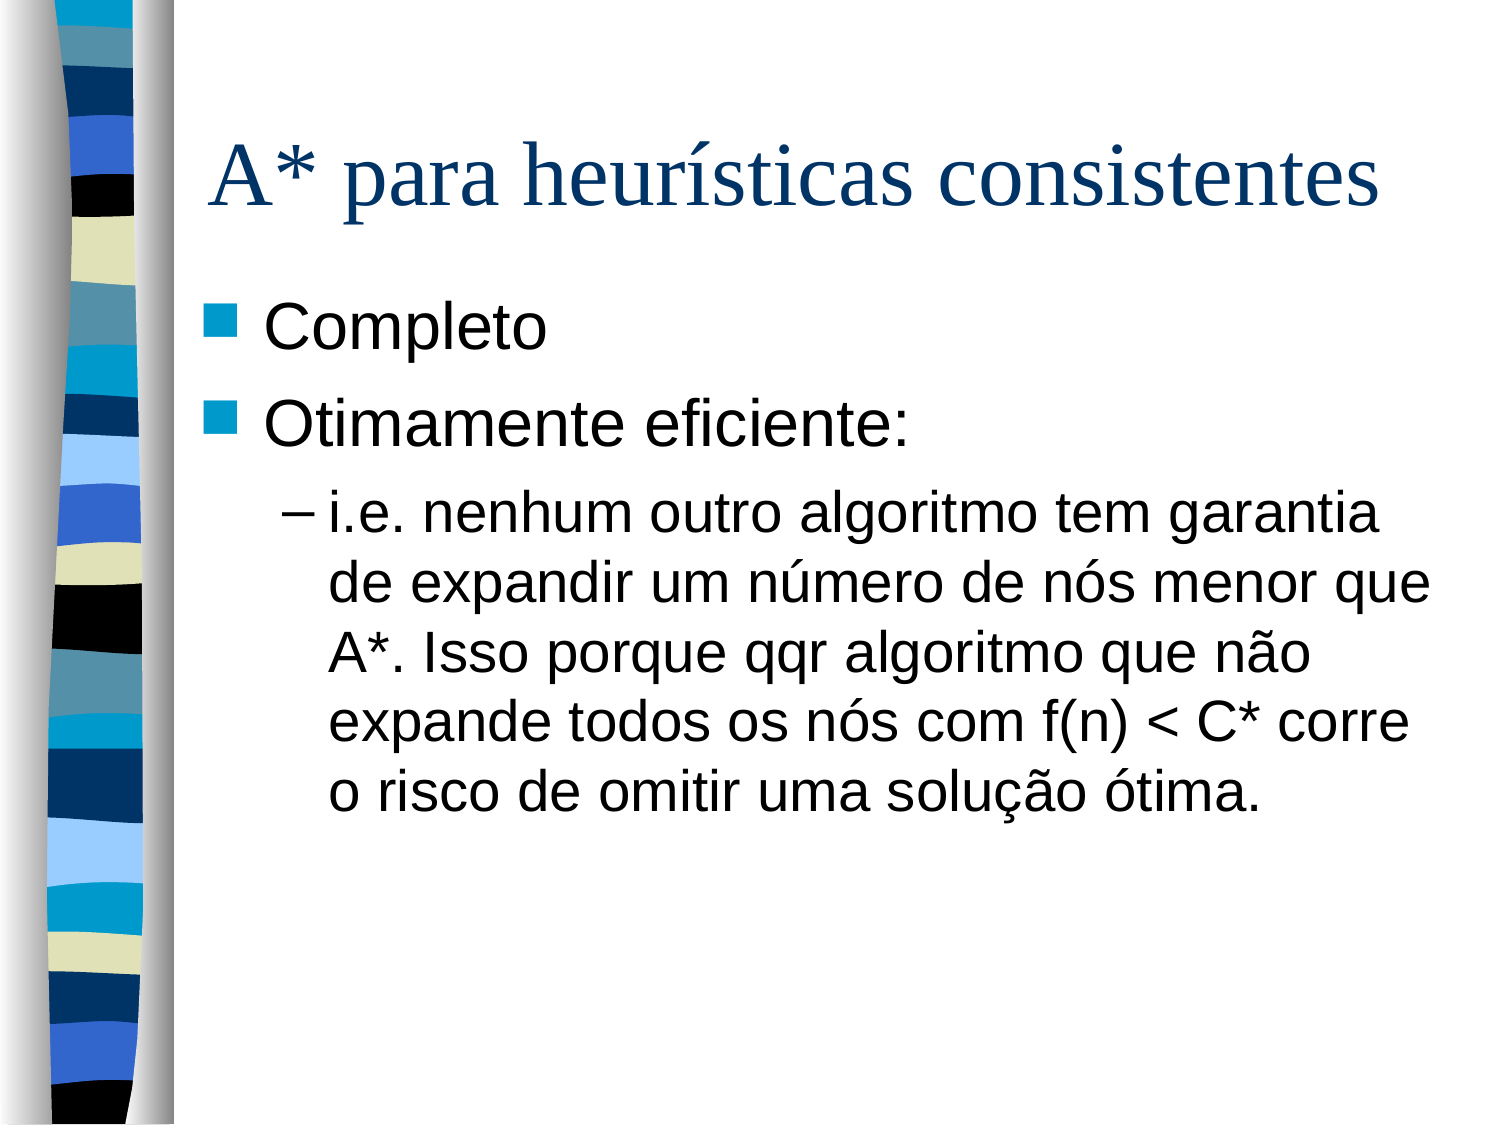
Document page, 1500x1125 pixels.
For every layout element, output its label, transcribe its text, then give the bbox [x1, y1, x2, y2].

title A* para heurísticas consistentes [192, 74, 1468, 263]
list Completo Otimamente eficiente: i.e. nenhum outro algoritmo tem garantia de expandir um número de nós menor que A*. Isso porque qqr algoritmo que não expande todos os nós com f(n) < C* corre o risco de omitir uma solução ótima. [192, 275, 1468, 1000]
